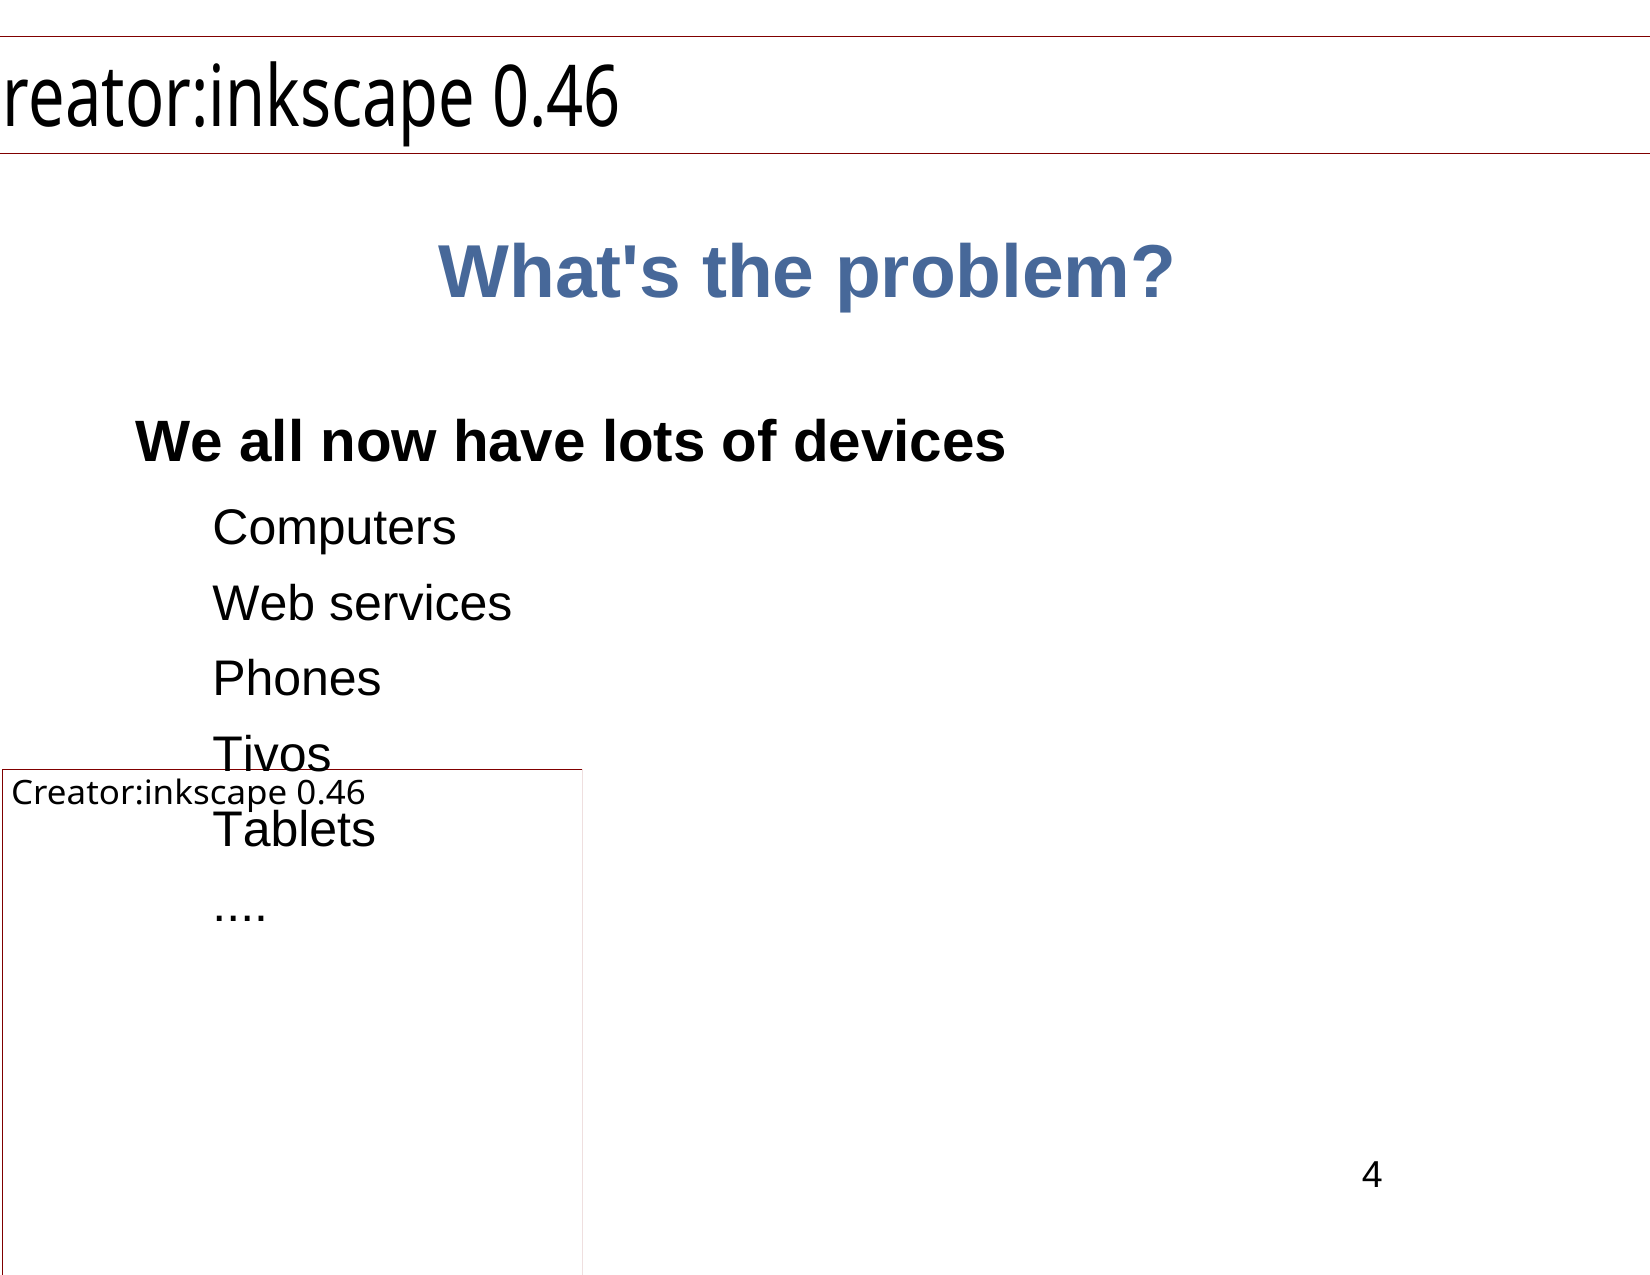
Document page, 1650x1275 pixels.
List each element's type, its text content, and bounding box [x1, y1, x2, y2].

list We all now have lots of devices Computers Web services Phones Tivos Tablets .... [118, 413, 1498, 1112]
title What's the problem? [118, 177, 1498, 371]
